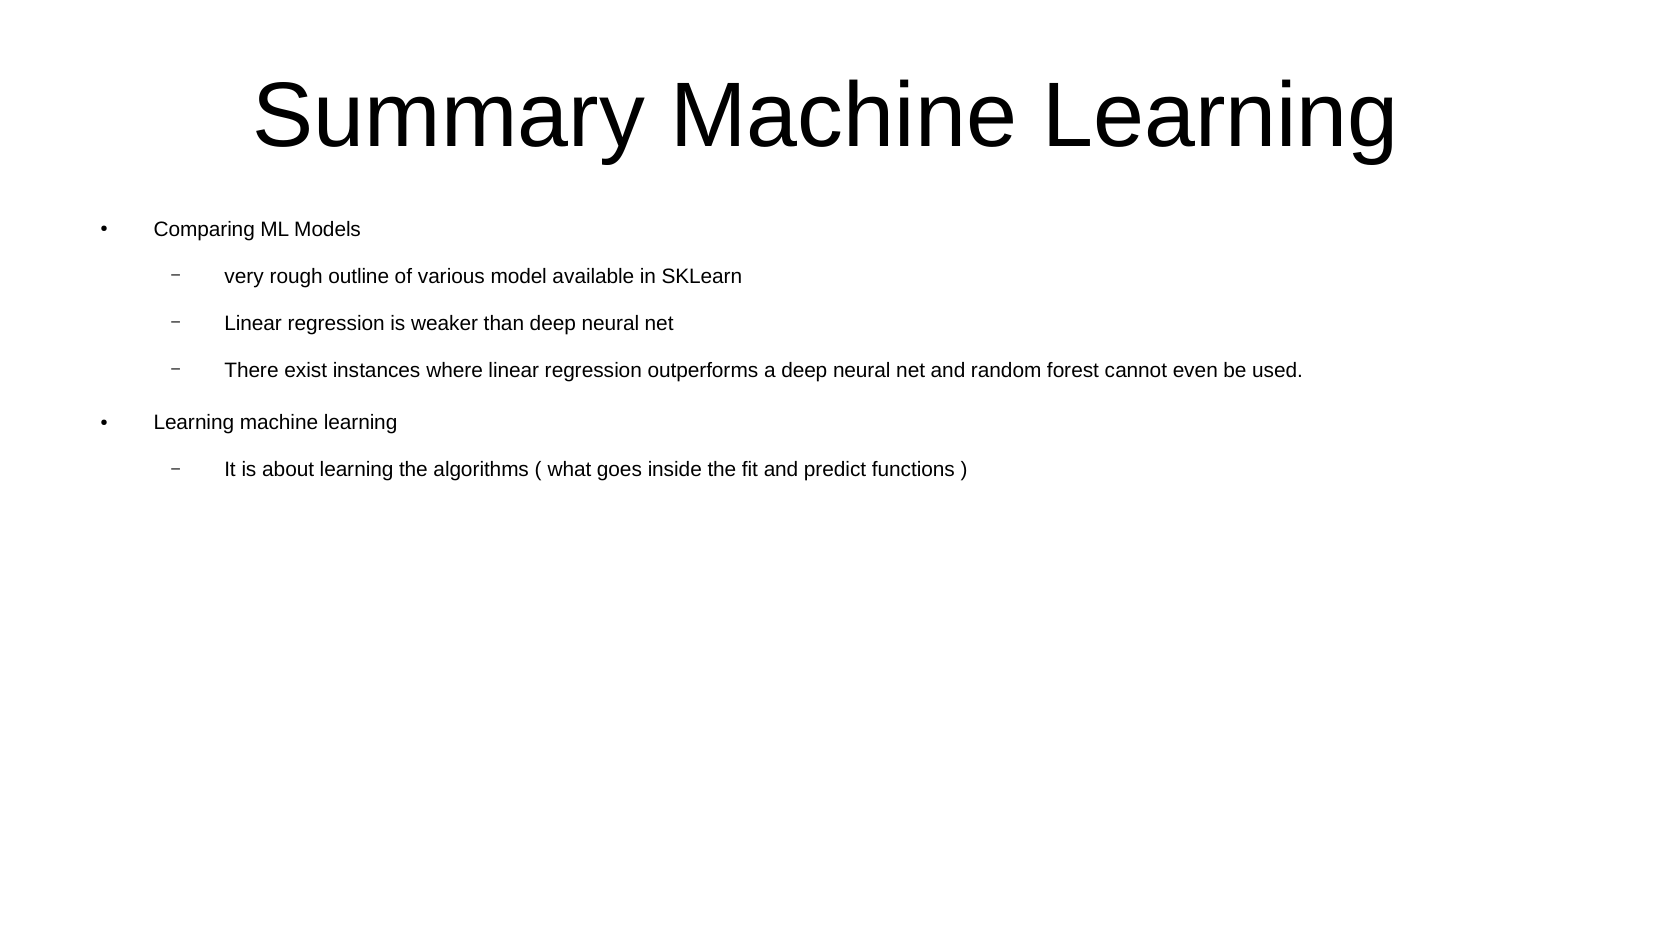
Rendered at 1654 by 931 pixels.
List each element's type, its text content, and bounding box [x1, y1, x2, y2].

title Summary Machine Learning [82, 37, 1571, 193]
list Comparing ML Models very rough outline of various model available in SKLearn Linear regression is weaker than deep neural net There exist instances where linear regression outperforms a deep neural net and random forest cannot even be used. Learning machine learning It is about learning the algorithms ( what goes inside the fit and predict functions ) [82, 217, 1571, 758]
